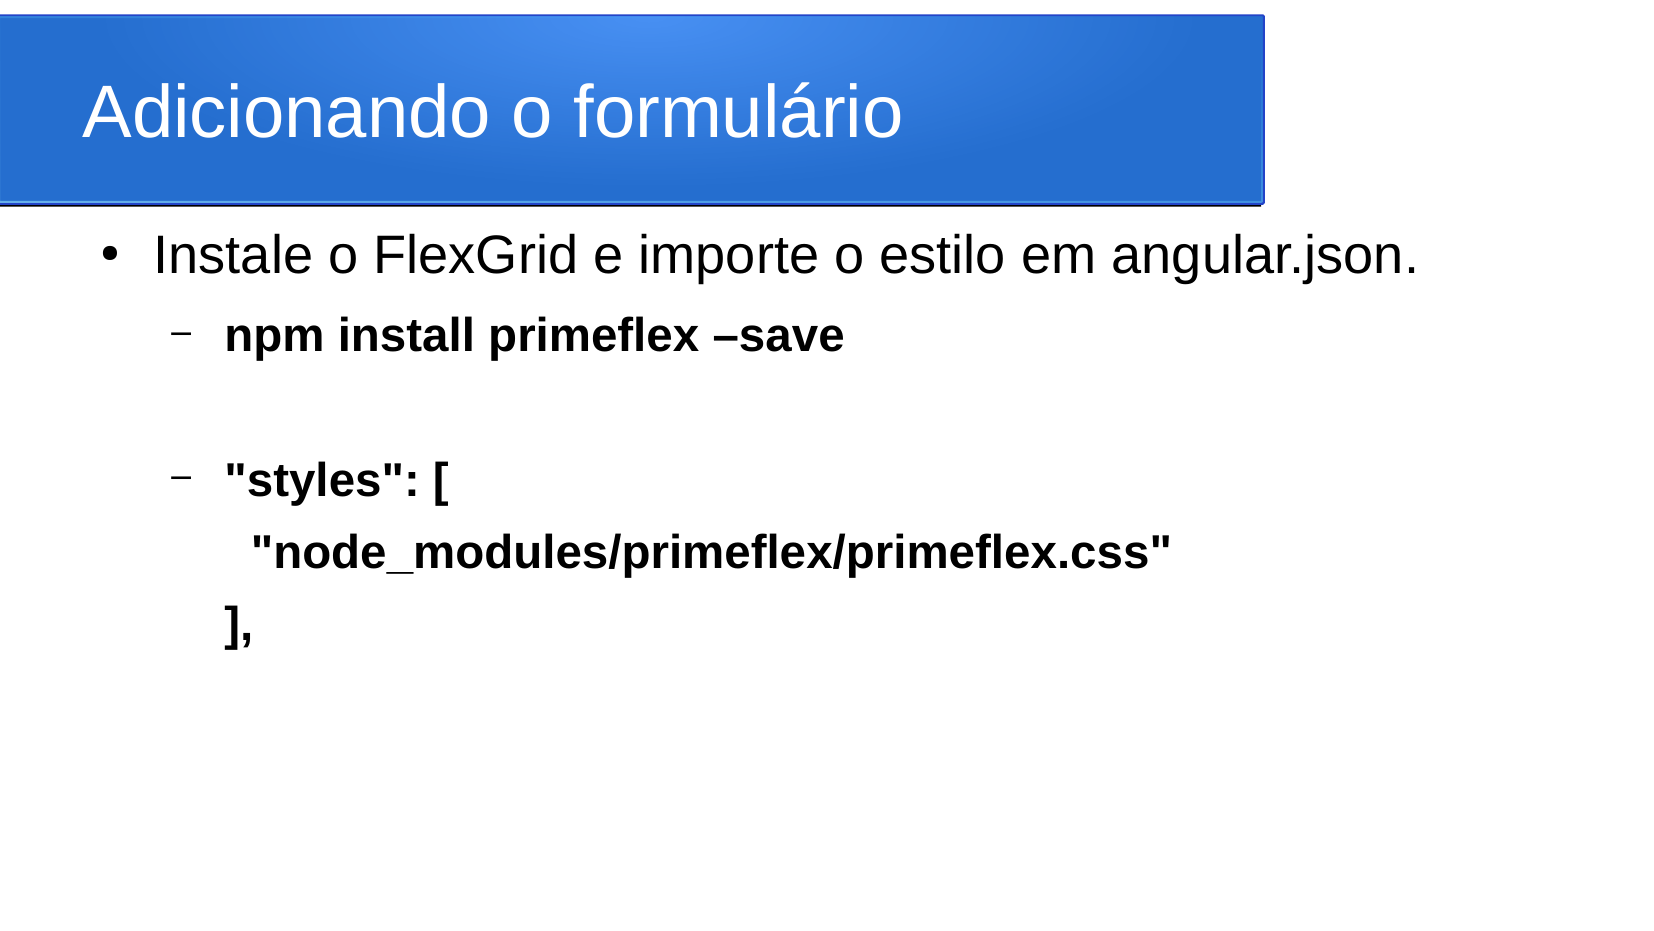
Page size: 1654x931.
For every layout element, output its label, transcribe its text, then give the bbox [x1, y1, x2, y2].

title Adicionando o formulário [82, 35, 1235, 189]
list Instale o FlexGrid e importe o estilo em angular.json. npm install primeflex –save "styles": [ "node_modules/primeflex/primeflex.css" ], [82, 224, 1571, 764]
